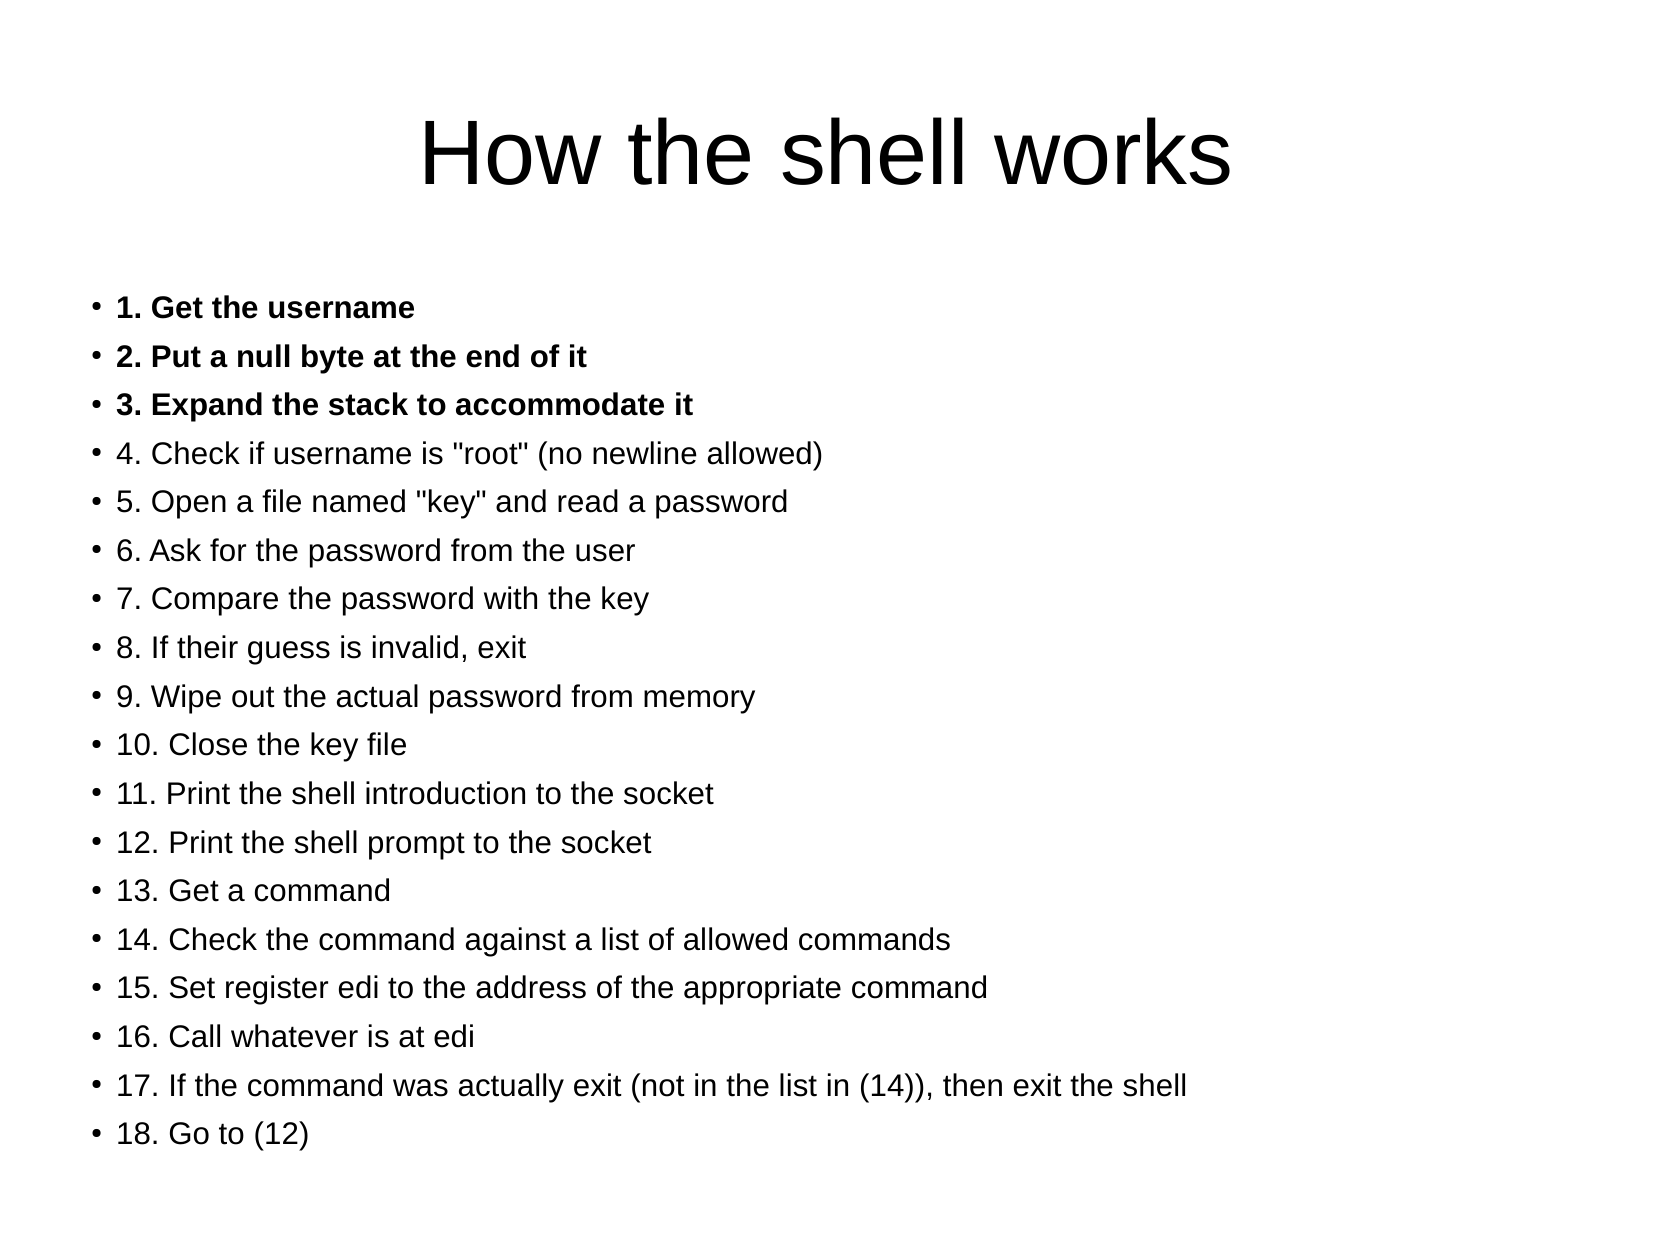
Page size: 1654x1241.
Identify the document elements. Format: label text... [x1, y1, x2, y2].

list 1. Get the username 2. Put a null byte at the end of it 3. Expand the stack to accommodate it 4. Check if username is "root" (no newline allowed) 5. Open a file named "key" and read a password 6. Ask for the password from the user 7. Compare the password with the key 8. If their guess is invalid, exit 9. Wipe out the actual password from memory 10. Close the key file 11. Print the shell introduction to the socket 12. Print the shell prompt to the socket 13. Get a command 14. Check the command against a list of allowed commands 15. Set register edi to the address of the appropriate command 16. Call whatever is at edi 17. If the command was actually exit (not in the list in (14)), then exit the shell 18. Go to (12) [82, 290, 1571, 1171]
title How the shell works [82, 49, 1571, 257]
